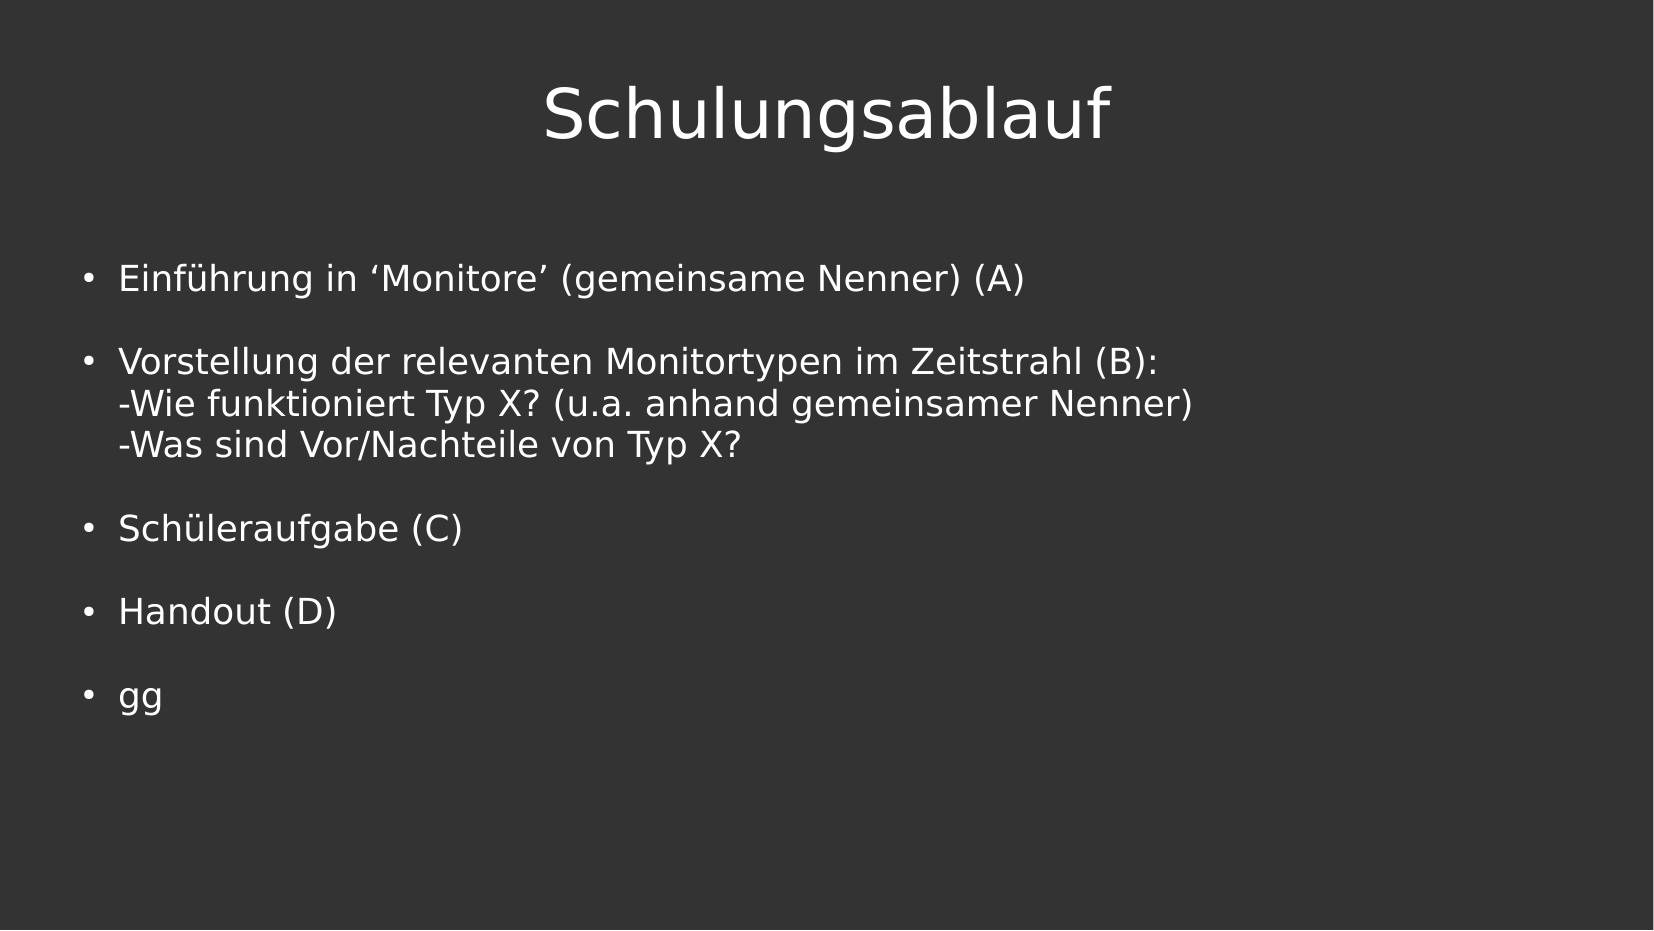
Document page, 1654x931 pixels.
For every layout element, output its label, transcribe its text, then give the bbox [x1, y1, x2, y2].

title Schulungsablauf [82, 37, 1571, 193]
subtitle Einführung in ‘Monitore’ (gemeinsame Nenner) (A) Vorstellung der relevanten Monitortypen im Zeitstrahl (B): -Wie funktioniert Typ X? (u.a. anhand gemeinsamer Nenner) -Was sind Vor/Nachteile von Typ X? Schüleraufgabe (C) Handout (D) gg [82, 217, 1571, 758]
